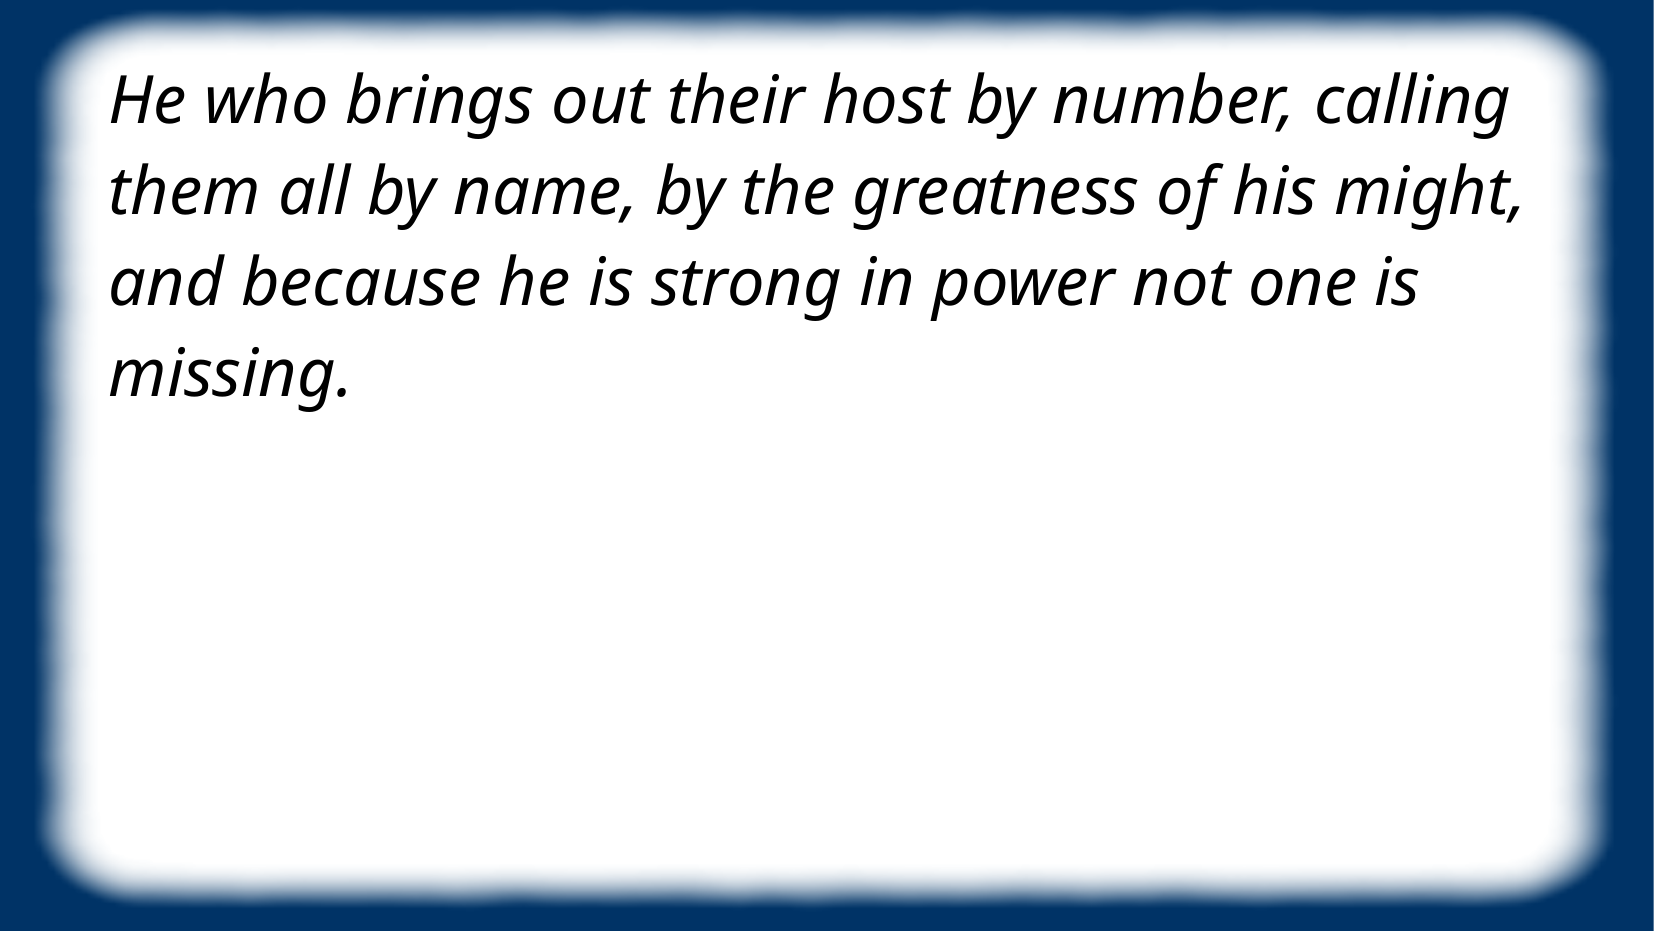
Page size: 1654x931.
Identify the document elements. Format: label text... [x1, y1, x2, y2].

picture [0, 0, 1654, 931]
text_box He who brings out their host by number, calling them all by name, by the greatness of his might, and because he is strong in power not one is missing. [75, 45, 1591, 466]
